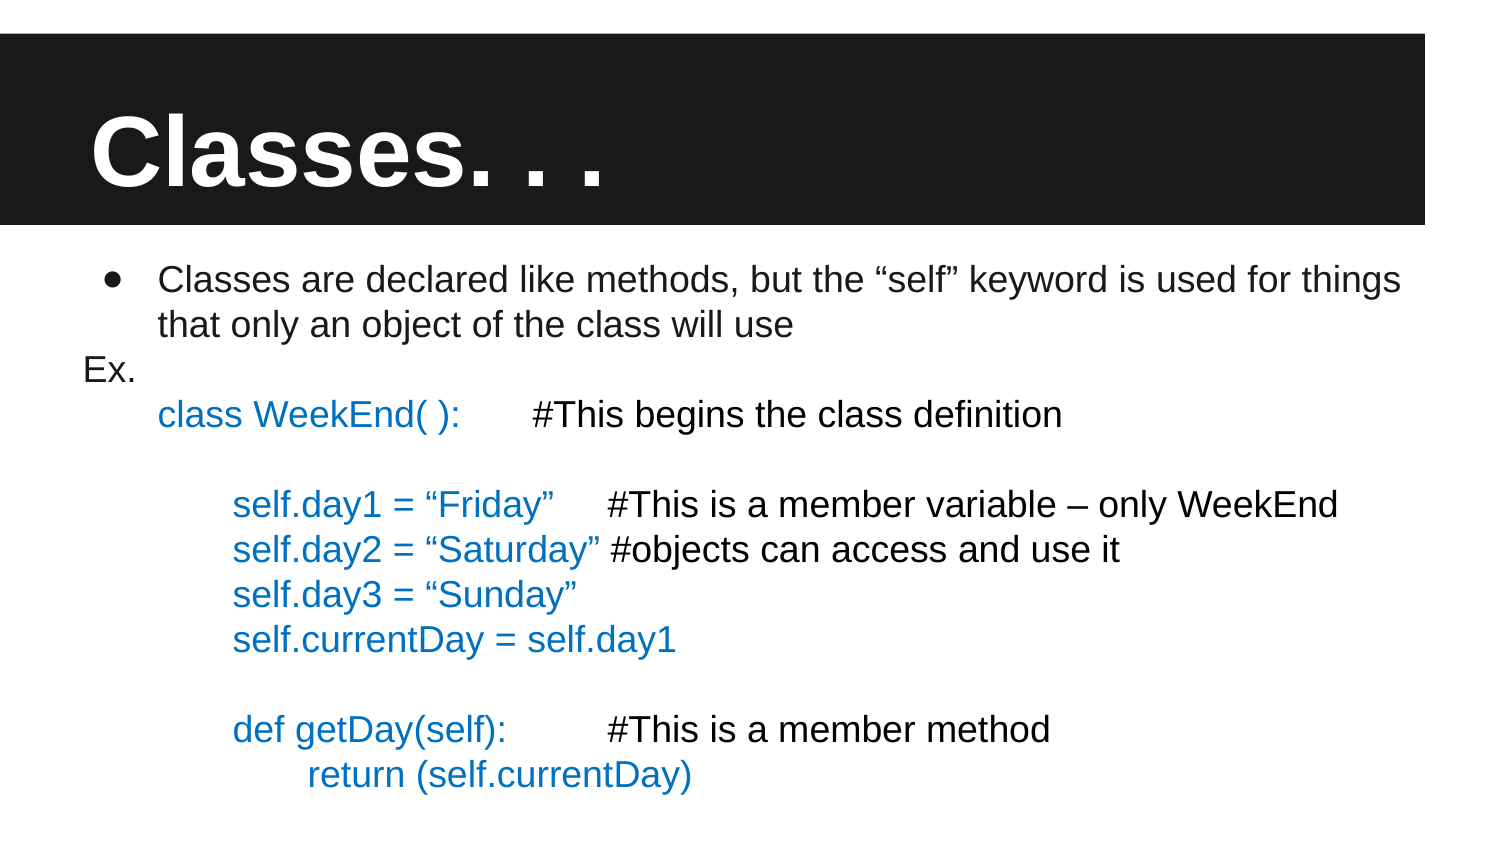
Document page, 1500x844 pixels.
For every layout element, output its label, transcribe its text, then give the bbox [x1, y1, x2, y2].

title Classes. . . [75, 33, 1425, 221]
list Classes are declared like methods, but the “self” keyword is used for things that only an object of the class will use Ex. class WeekEnd( ): #This begins the class definition self.day1 = “Friday” #This is a member variable – only WeekEnd self.day2 = “Saturday” #objects can access and use it self.day3 = “Sunday” self.currentDay = self.day1 def getDay(self): #This is a member method return (self.currentDay) [67, 239, 1418, 838]
